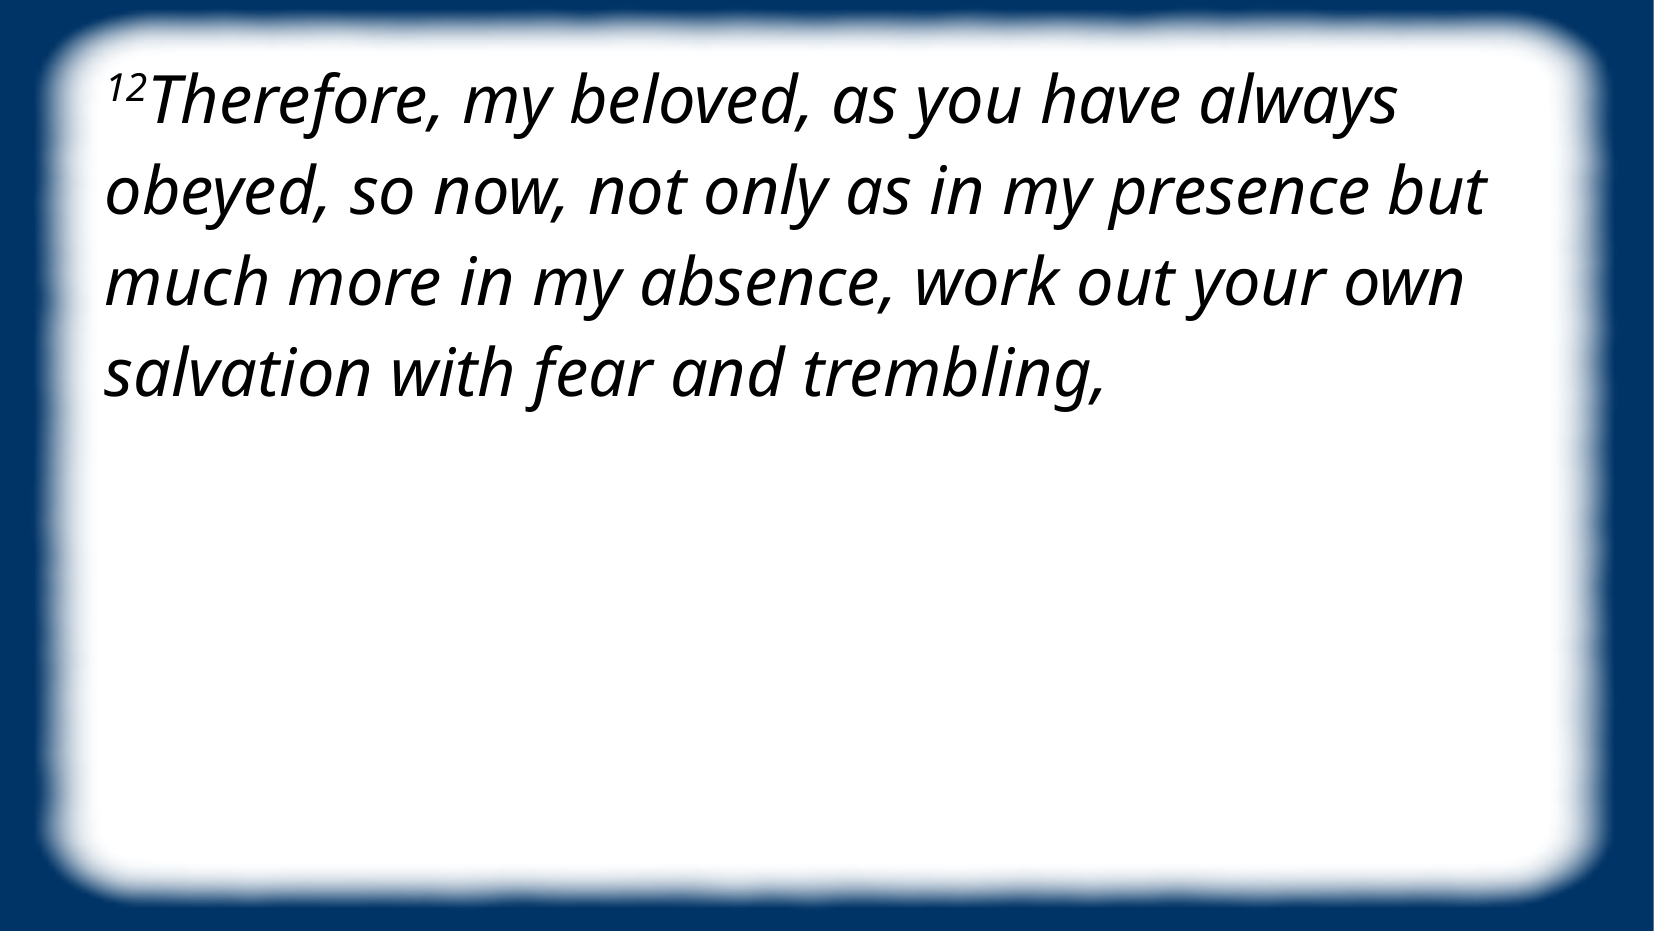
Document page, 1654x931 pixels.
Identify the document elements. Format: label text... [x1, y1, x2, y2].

picture [0, 0, 1654, 931]
text_box 12Therefore, my beloved, as you have always obeyed, so now, not only as in my presence but much more in my absence, work out your own salvation with fear and trembling, [90, 45, 1576, 417]
